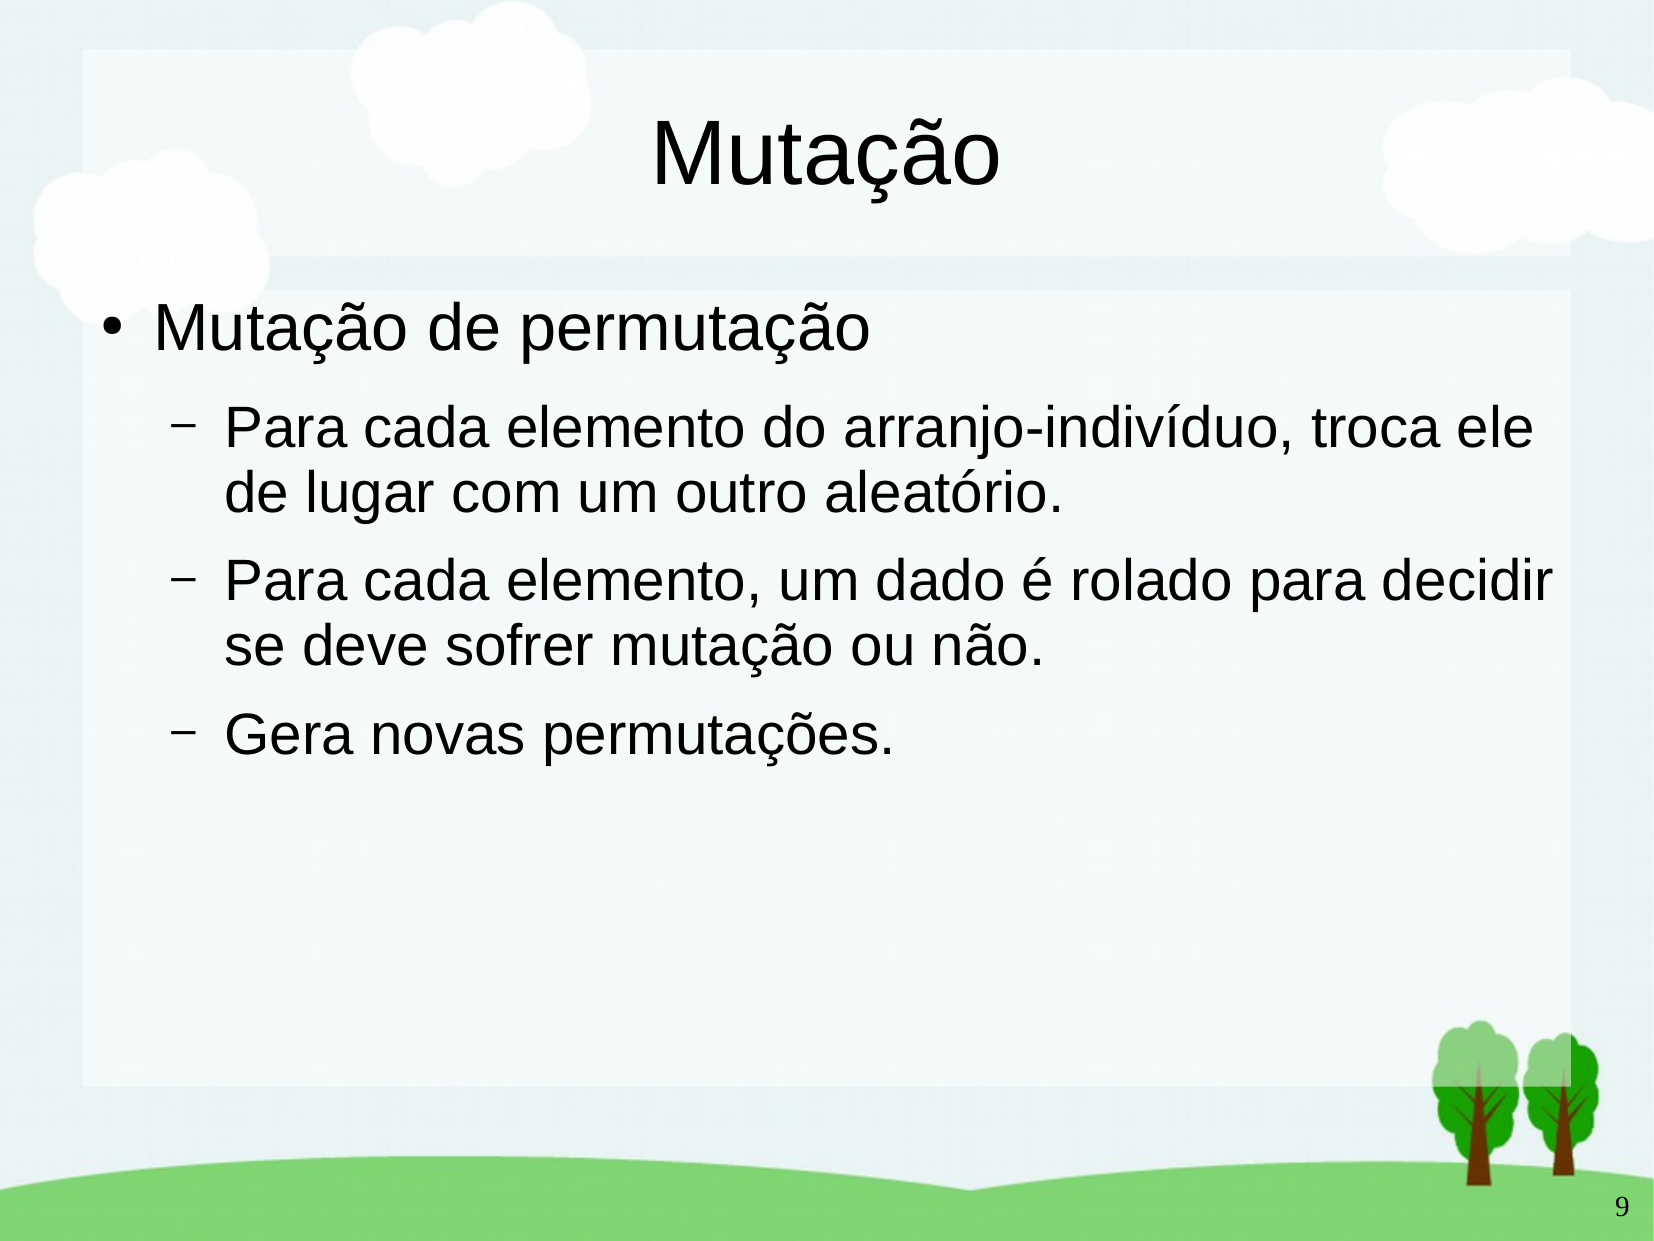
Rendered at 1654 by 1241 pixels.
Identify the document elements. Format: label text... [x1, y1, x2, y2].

title Mutação [82, 49, 1571, 257]
picture [0, 0, 1654, 1241]
list Mutação de permutação Para cada elemento do arranjo-indivíduo, troca ele de lugar com um outro aleatório. Para cada elemento, um dado é rolado para decidir se deve sofrer mutação ou não. Gera novas permutações. [82, 290, 1571, 1087]
